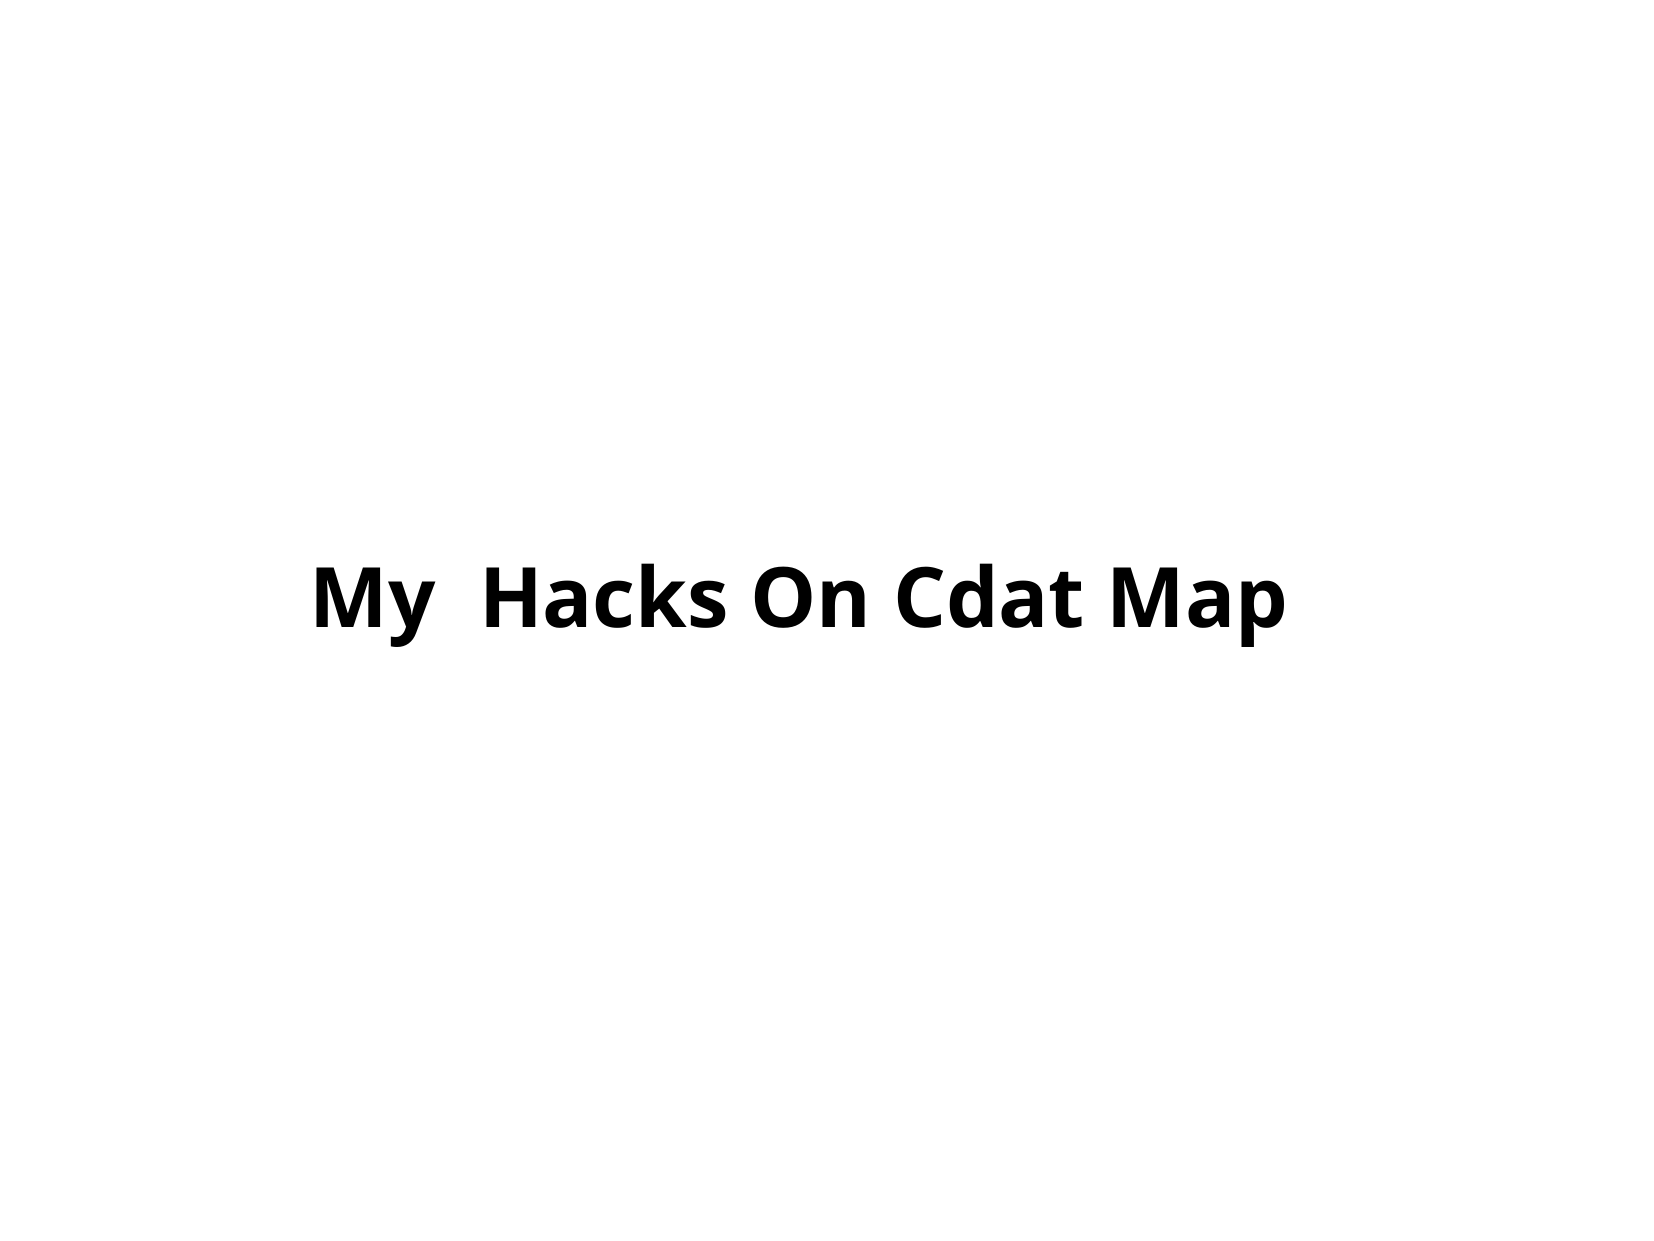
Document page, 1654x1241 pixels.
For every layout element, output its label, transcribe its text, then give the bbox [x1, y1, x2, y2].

text_box My Hacks On Cdat Map [295, 531, 1388, 662]
